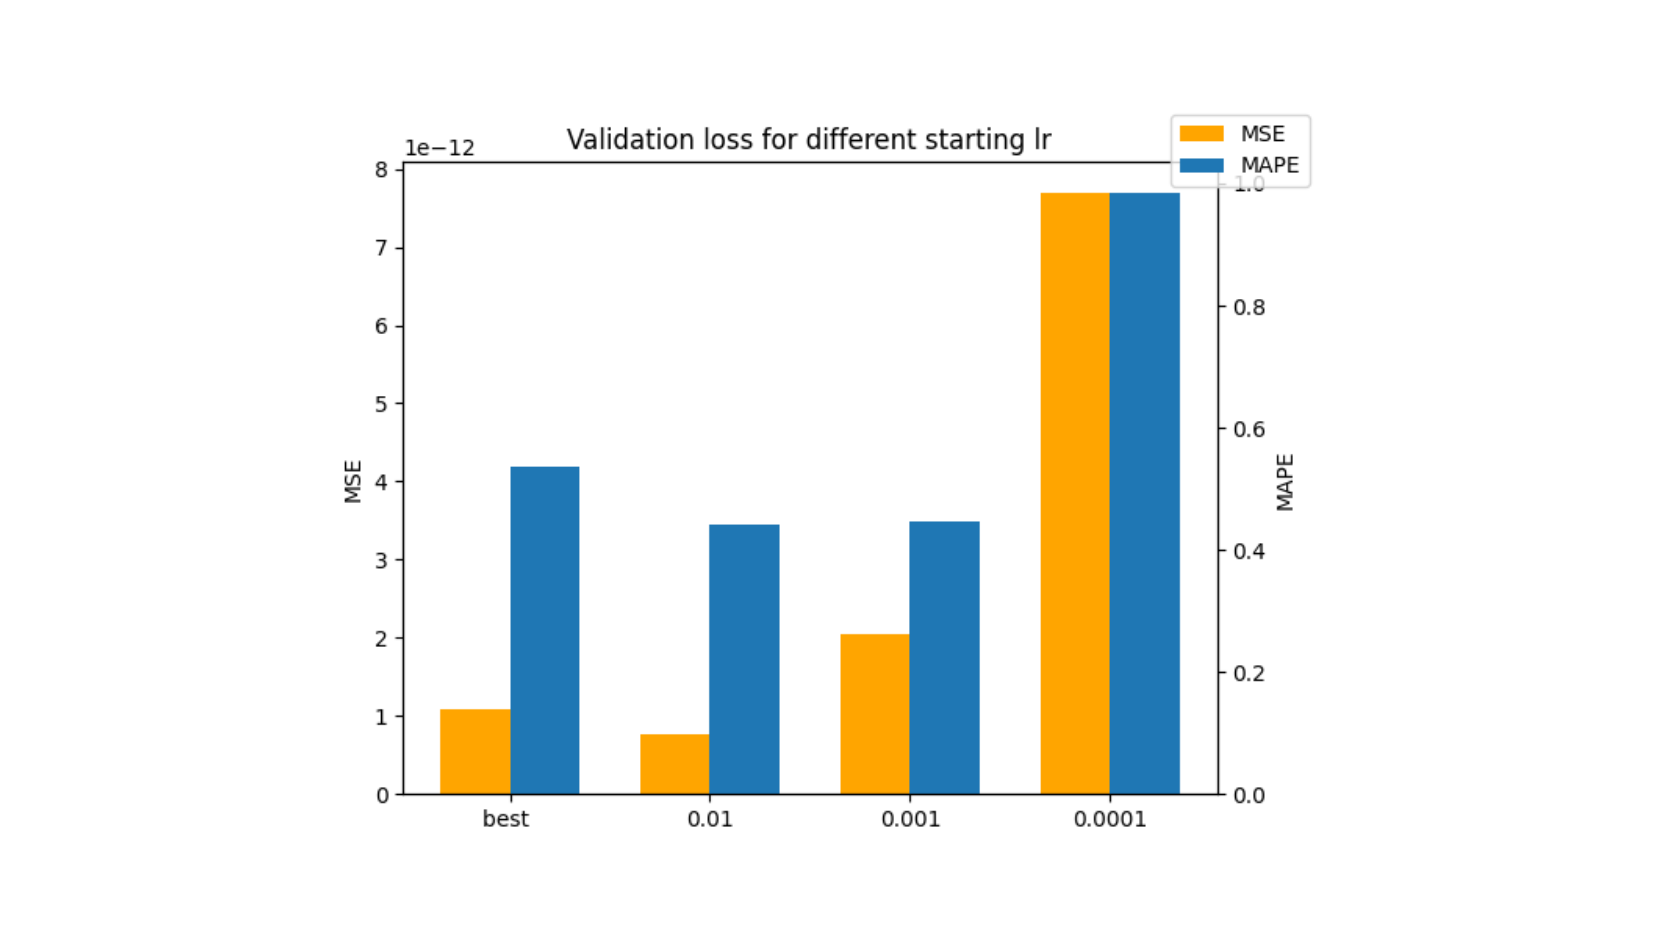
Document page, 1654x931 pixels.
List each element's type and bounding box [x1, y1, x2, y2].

picture [320, 104, 1321, 855]
